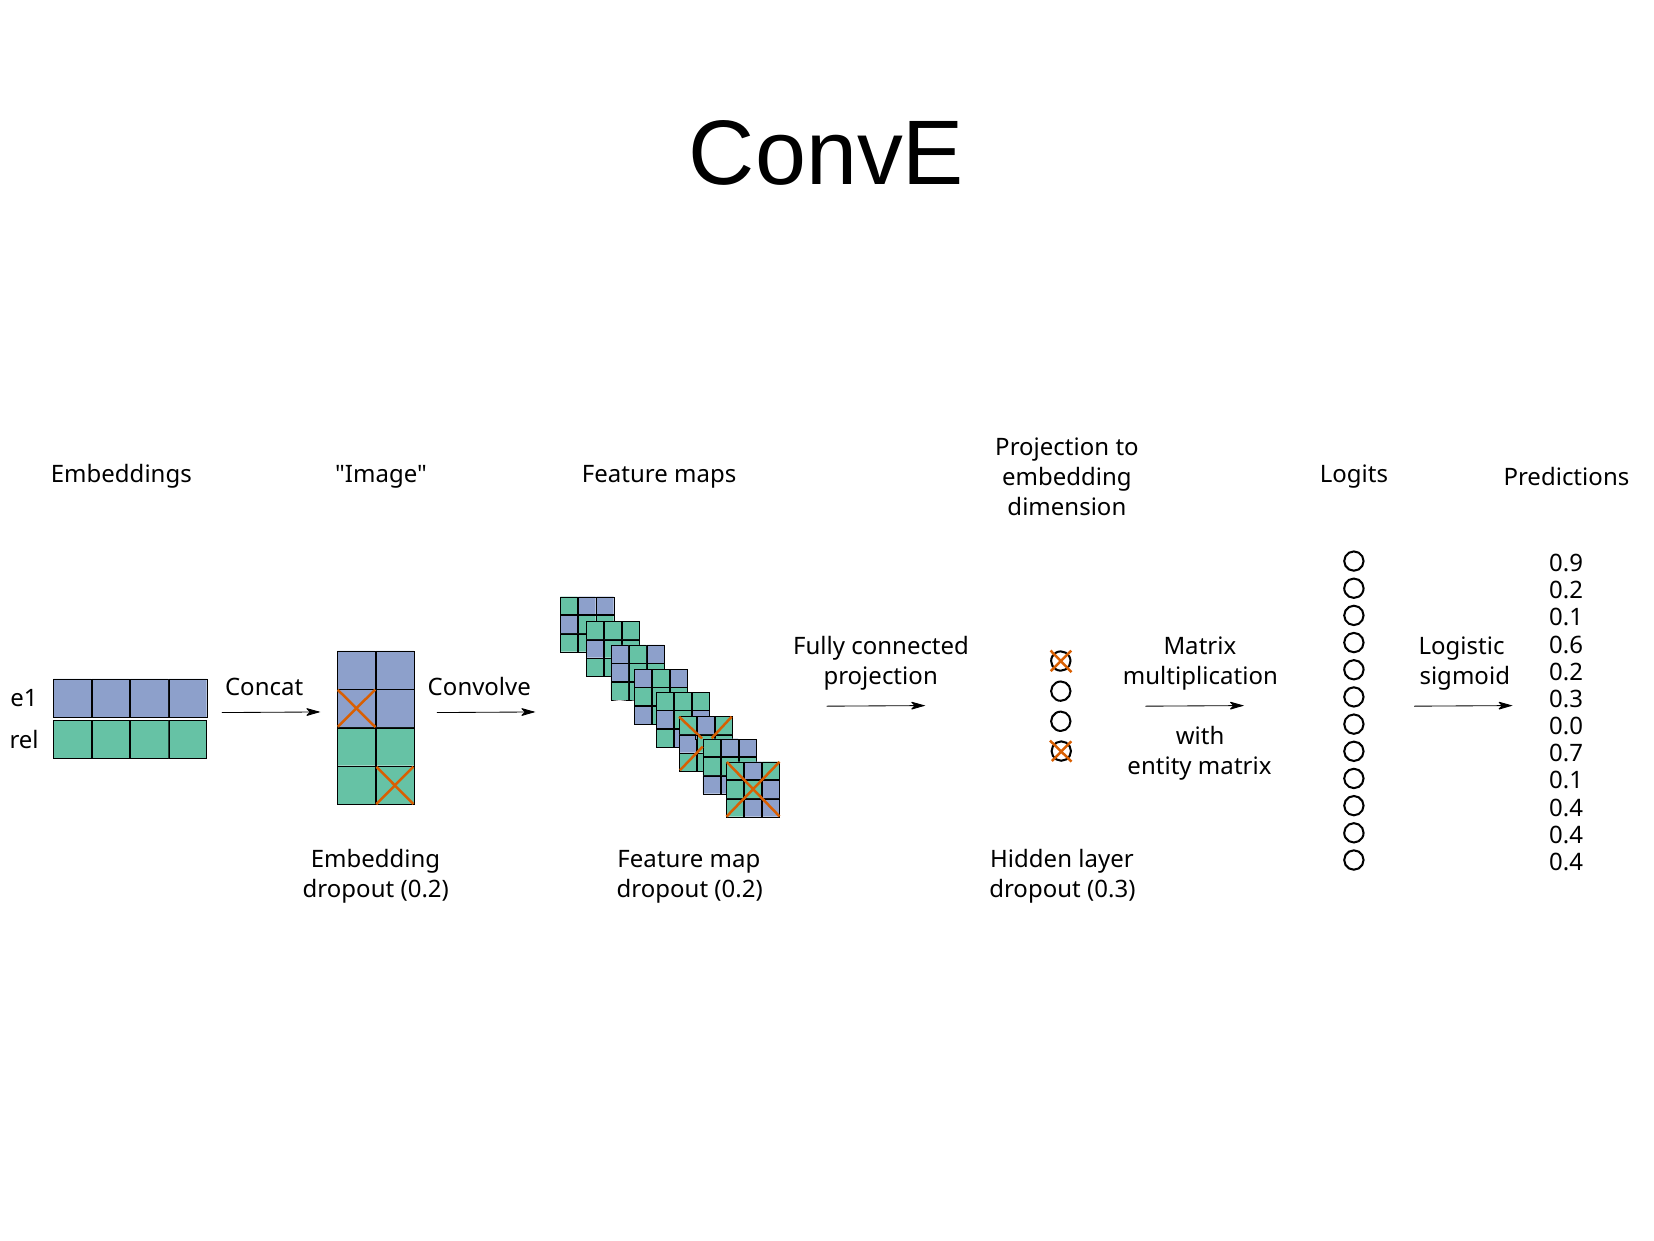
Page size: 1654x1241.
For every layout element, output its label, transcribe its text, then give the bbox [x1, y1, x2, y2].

title ConvE [82, 49, 1571, 257]
picture [11, 437, 1630, 903]
